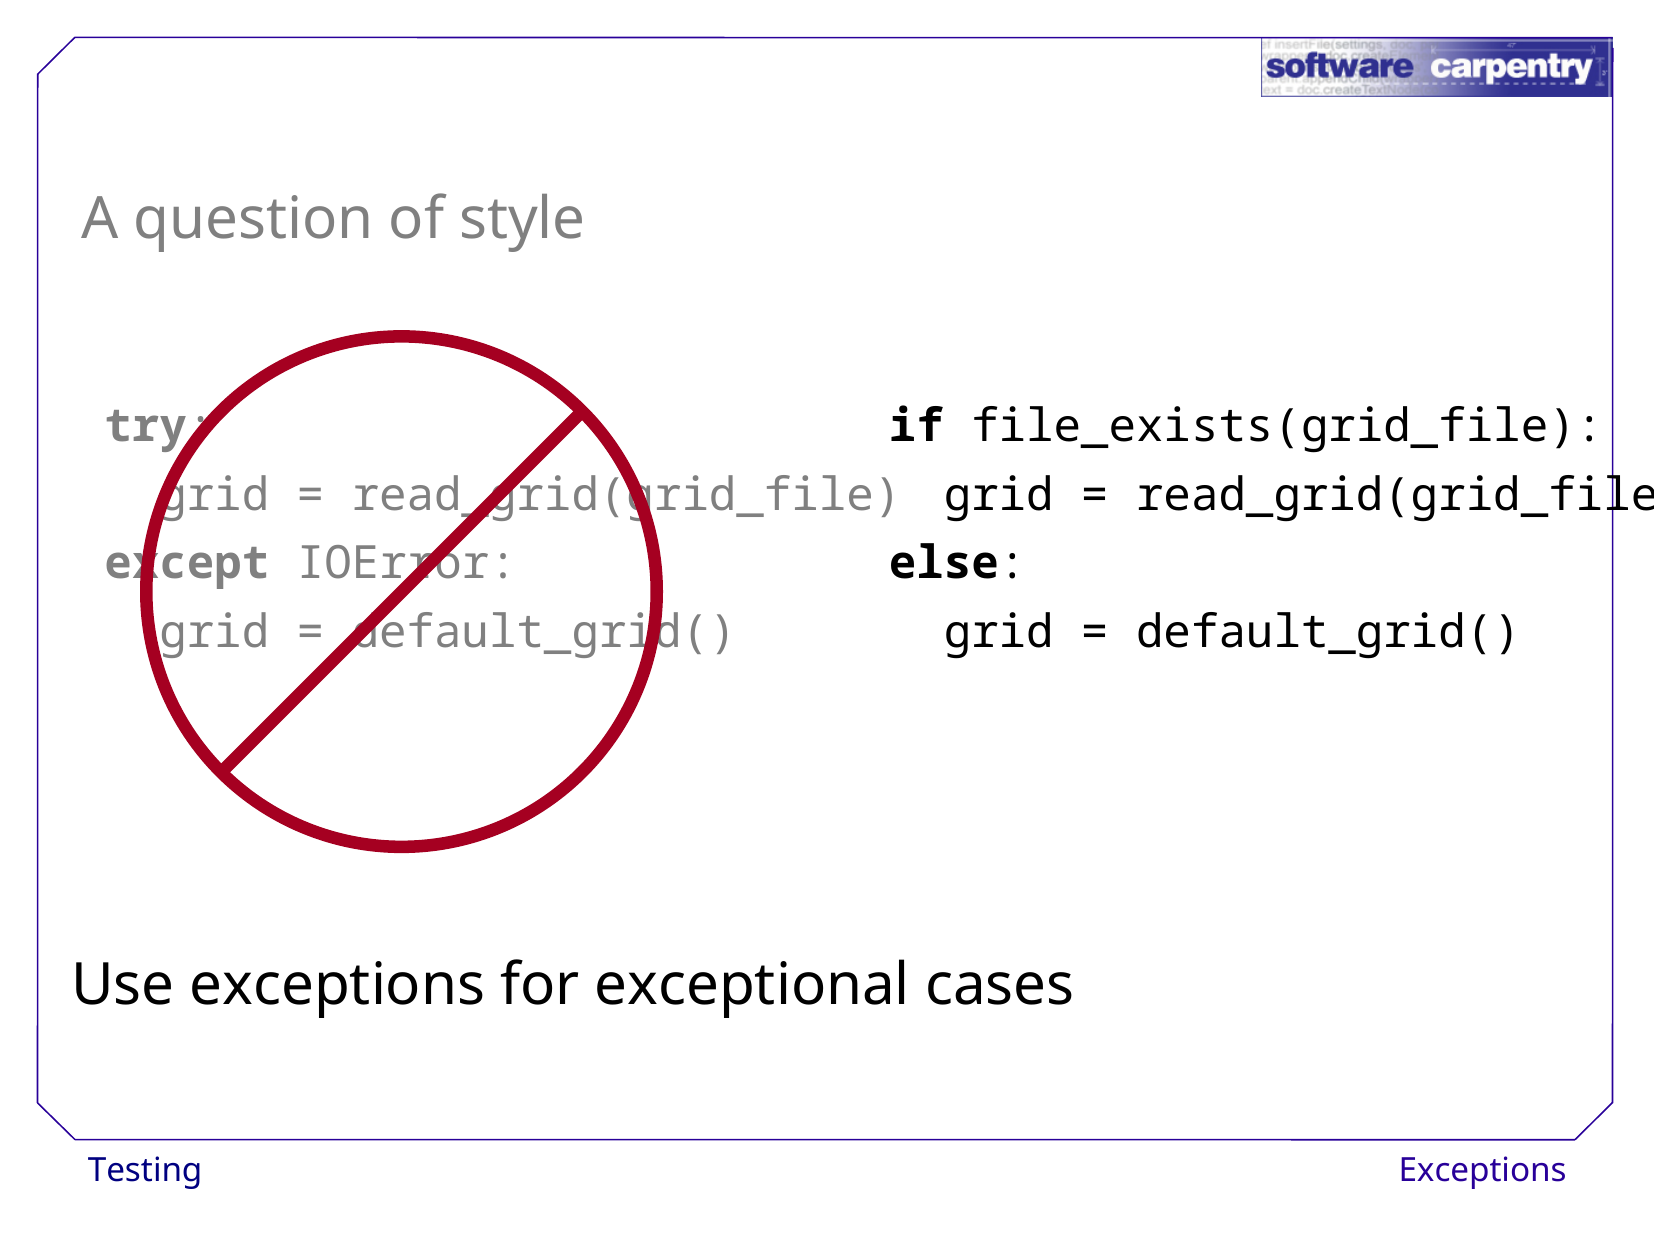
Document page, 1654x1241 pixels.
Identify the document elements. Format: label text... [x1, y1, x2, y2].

text_box if file_exists(grid_file): grid = read_grid(grid_file) else: grid = default_grid() [873, 374, 1442, 696]
text_box A question of style [66, 138, 751, 259]
text_box try: grid = read_grid(grid_file) except IOError: grid = default_grid() [153, 374, 572, 696]
picture [1261, 39, 1613, 97]
text_box Use exceptions for exceptional cases [56, 903, 1240, 1025]
text_box try: grid = read_grid(grid_file) except IOError: grid = default_grid() [89, 374, 255, 696]
text_box try: grid = read_grid(grid_file) except IOError: grid = default_grid() [308, 422, 650, 696]
text_box try: grid = read_grid(grid_file) except IOError: grid = default_grid() [549, 374, 657, 531]
